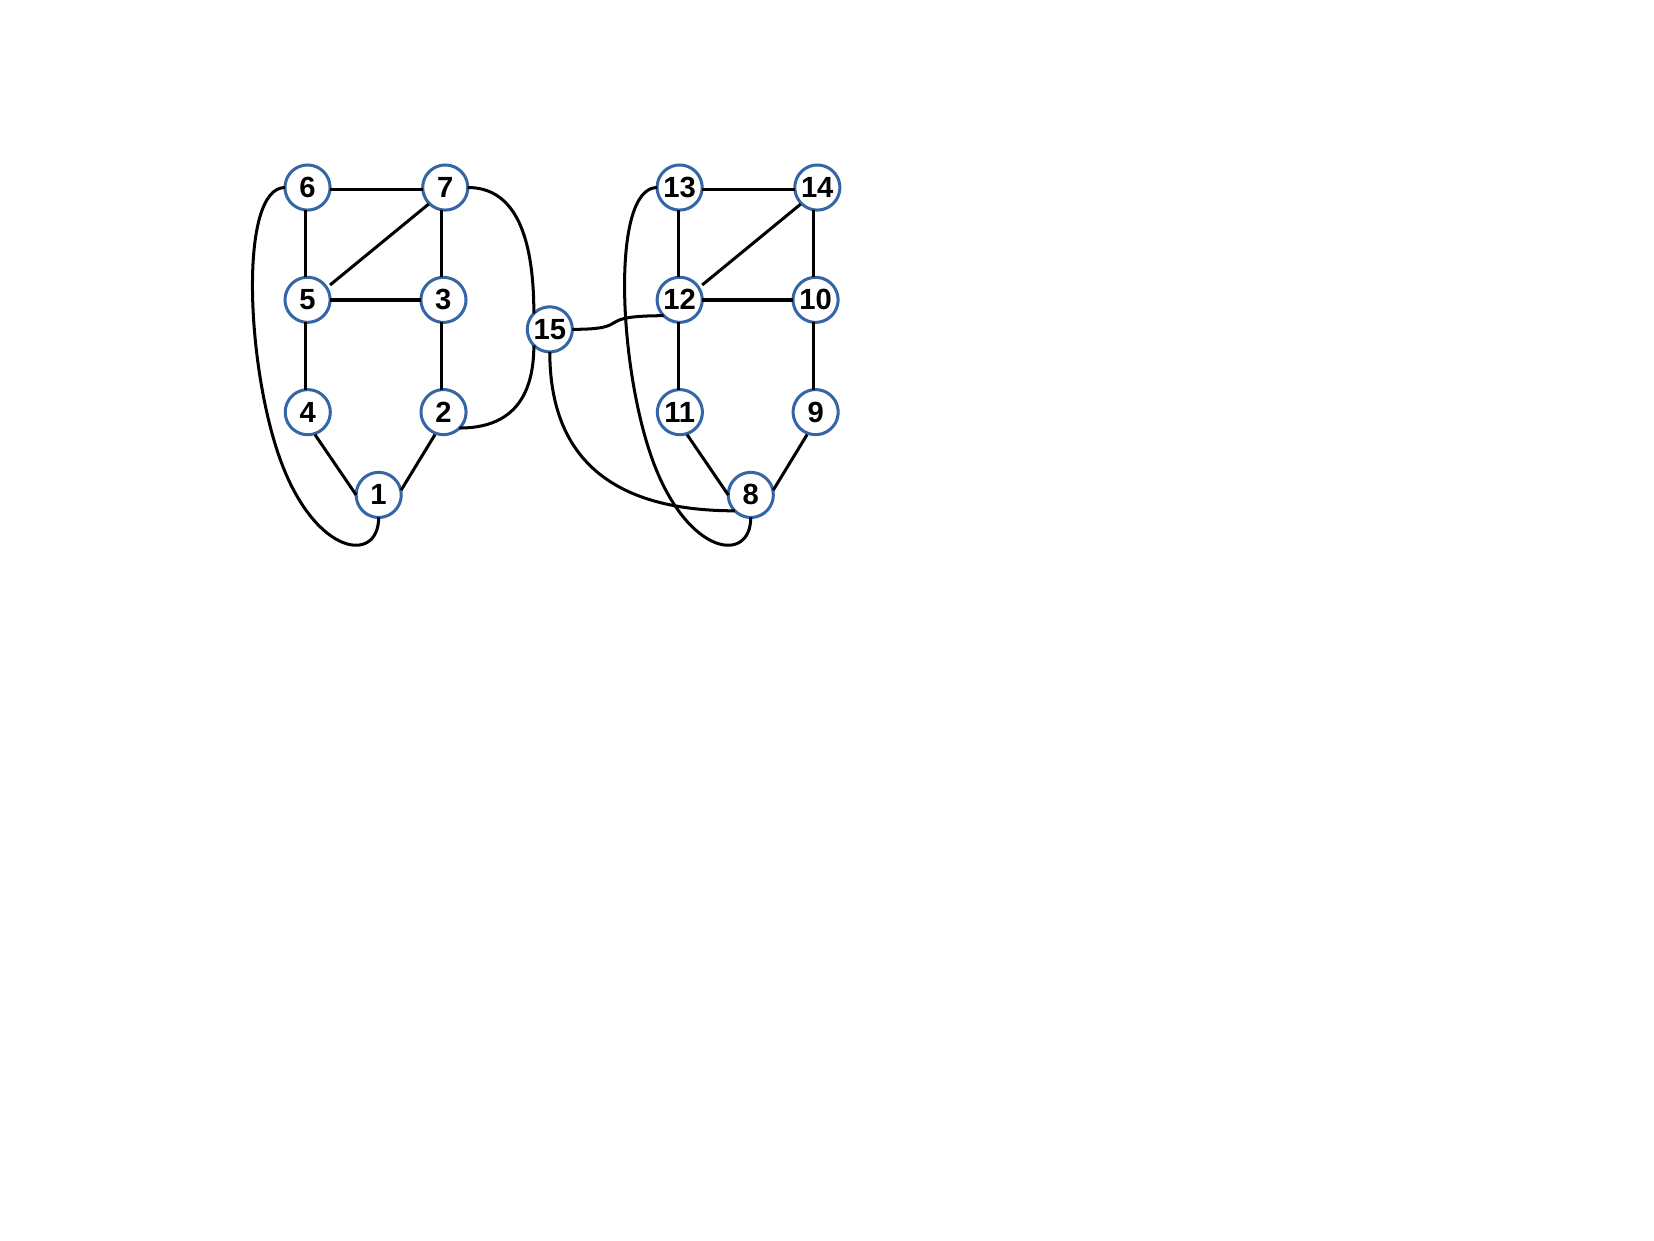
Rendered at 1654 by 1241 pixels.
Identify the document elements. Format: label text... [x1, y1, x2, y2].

text_box 1 [356, 472, 402, 518]
text_box 14 [794, 165, 840, 211]
text_box 15 [527, 306, 573, 352]
text_box 6 [285, 165, 331, 211]
text_box 8 [728, 472, 774, 518]
text_box 4 [285, 389, 331, 435]
text_box 2 [421, 389, 467, 435]
text_box 11 [657, 389, 703, 435]
text_box 7 [422, 165, 468, 211]
text_box 12 [657, 277, 703, 323]
text_box 10 [793, 277, 839, 323]
text_box 13 [657, 165, 703, 211]
text_box 3 [421, 277, 467, 323]
text_box 5 [285, 277, 330, 323]
text_box 9 [793, 389, 839, 435]
